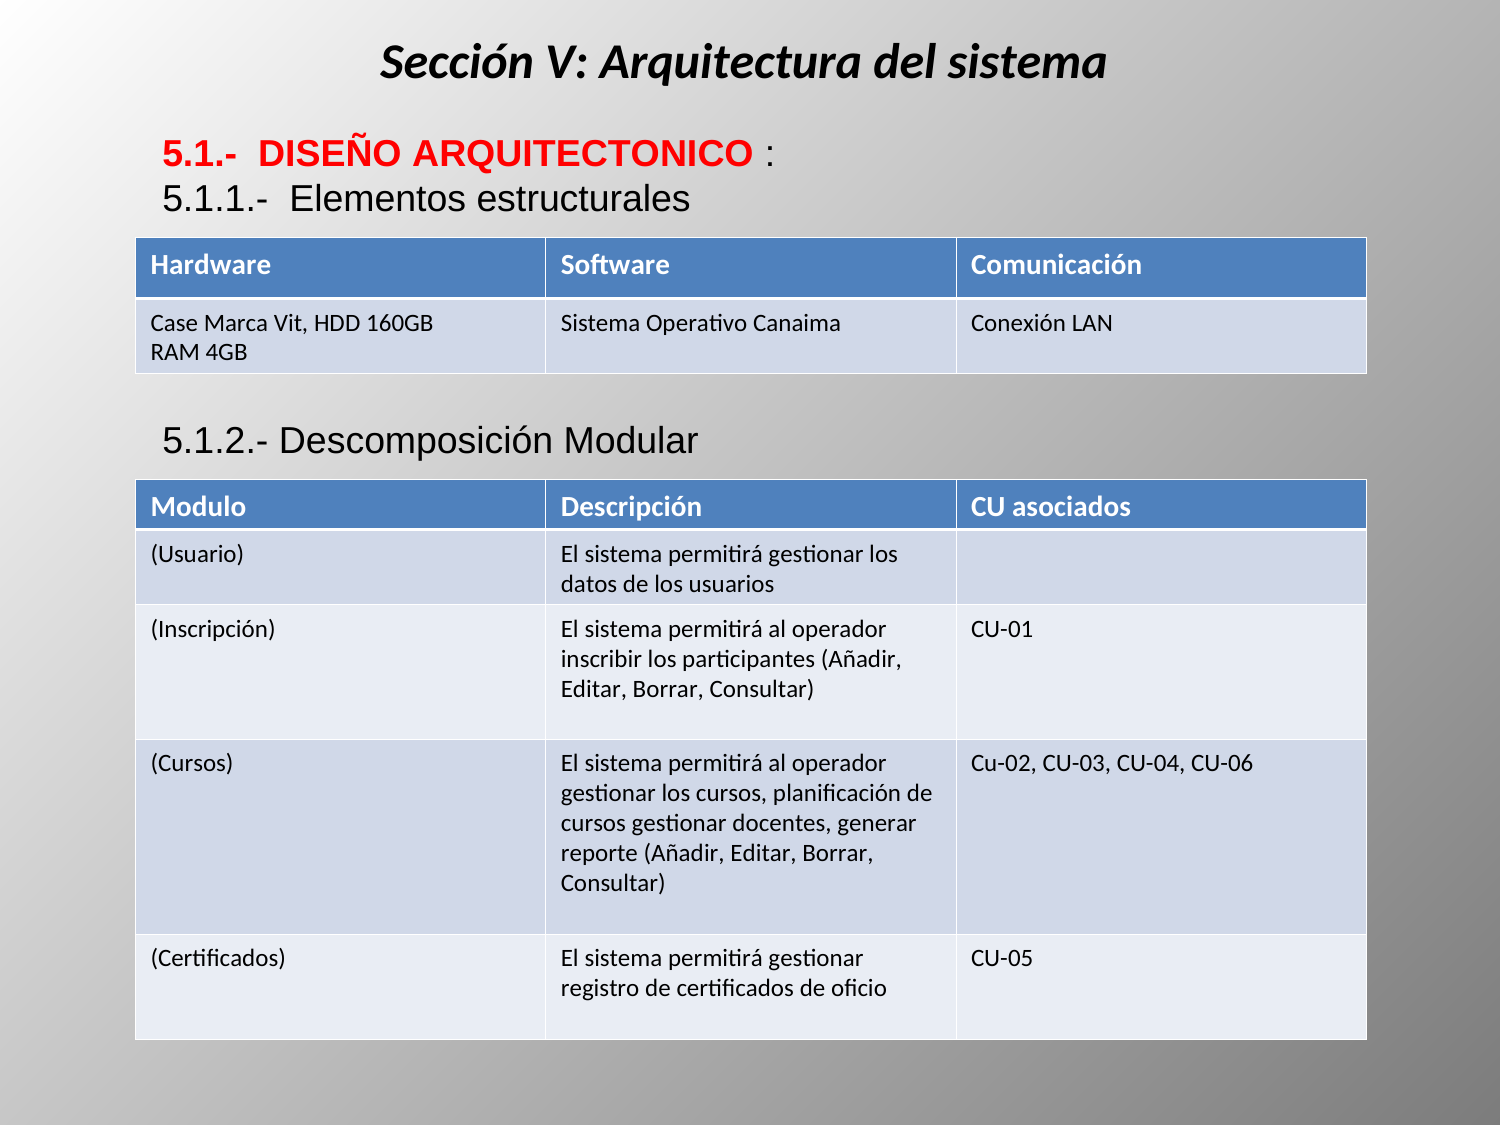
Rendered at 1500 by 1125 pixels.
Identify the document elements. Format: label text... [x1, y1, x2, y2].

table_header Software [546, 238, 956, 297]
table_cell Case Marca Vit, HDD 160GB RAM 4GB [136, 300, 545, 373]
table_header Modulo [136, 480, 545, 528]
text_box 5.1.- DISEÑO ARQUITECTONICO : 5.1.1.- Elementos estructurales [147, 121, 1238, 228]
title Sección V: Arquitectura del sistema [75, 0, 1426, 153]
table_header Descripción [546, 480, 956, 528]
table_cell El sistema permitirá gestionar los datos de los usuarios [546, 531, 956, 604]
table_cell CU-01 [957, 605, 1366, 739]
table_cell Sistema Operativo Canaima [546, 300, 956, 373]
table_cell El sistema permitirá al operador inscribir los participantes (Añadir, Editar, Borrar, Consultar) [546, 605, 956, 739]
table_cell CU-05 [957, 935, 1366, 1039]
table_header CU asociados [957, 480, 1366, 528]
table_cell (Usuario) [136, 531, 545, 604]
table_cell (Cursos) [136, 740, 545, 934]
table_cell (Certificados) [136, 935, 545, 1039]
table_header Comunicación [957, 238, 1366, 297]
table_cell [957, 531, 1366, 604]
table_cell Conexión LAN [957, 300, 1366, 373]
text_box 5.1.2.- Descomposición Modular [147, 408, 1238, 470]
table_cell (Inscripción) [136, 605, 545, 739]
table_cell El sistema permitirá al operador gestionar los cursos, planificación de cursos gestionar docentes, generar reporte (Añadir, Editar, Borrar, Consultar) [546, 740, 956, 934]
table_cell Cu-02, CU-03, CU-04, CU-06 [957, 740, 1366, 934]
table_header Hardware [136, 238, 545, 297]
table_cell El sistema permitirá gestionar registro de certificados de oficio [546, 935, 956, 1039]
